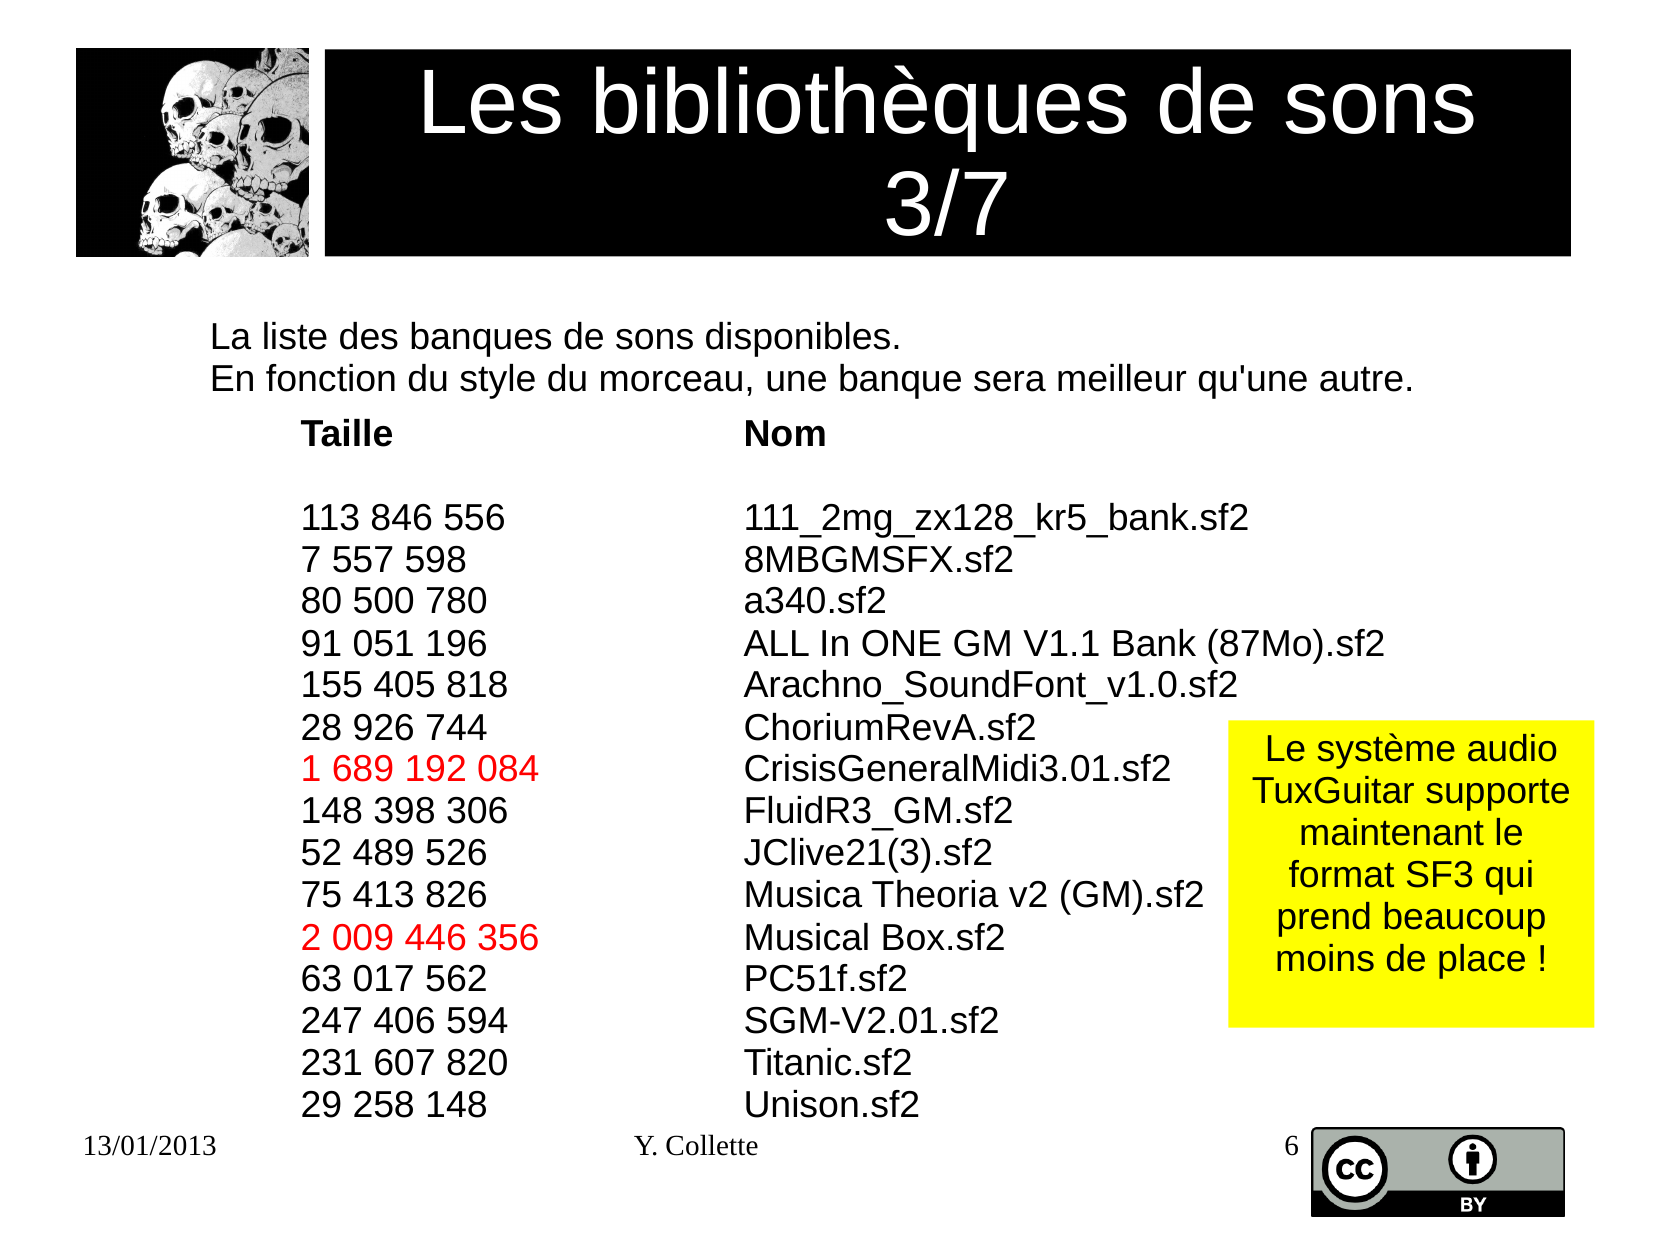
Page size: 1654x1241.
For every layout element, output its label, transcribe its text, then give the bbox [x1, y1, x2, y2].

picture [76, 48, 309, 257]
title Les bibliothèques de sons 3/7 [324, 49, 1571, 257]
text_box Taille Nom 113 846 556 111_2mg_zx128_kr5_bank.sf2 7 557 598 8MBGMSFX.sf2 80 500 780 a340.sf2 91 051 196 ALL In ONE GM V1.1 Bank (87Mo).sf2 155 405 818 Arachno_SoundFont_v1.0.sf2 28 926 744 ChoriumRevA.sf2 1 689 192 084 CrisisGeneralMidi3.01.sf2 148 398 306 FluidR3_GM.sf2 52 489 526 JClive21(3).sf2 75 413 826 Musica Theoria v2 (GM).sf2 2 009 446 356 Musical Box.sf2 63 017 562 PC51f.sf2 247 406 594 SGM-V2.01.sf2 231 607 820 Titanic.sf2 29 258 148 Unison.sf2 [285, 407, 1417, 1134]
picture [1311, 1127, 1565, 1217]
text_box La liste des banques de sons disponibles. En fonction du style du morceau, une banque sera meilleur qu'une autre. [194, 307, 1434, 407]
text_box Le système audio TuxGuitar supporte maintenant le format SF3 qui prend beaucoup moins de place ! [1228, 720, 1595, 1028]
